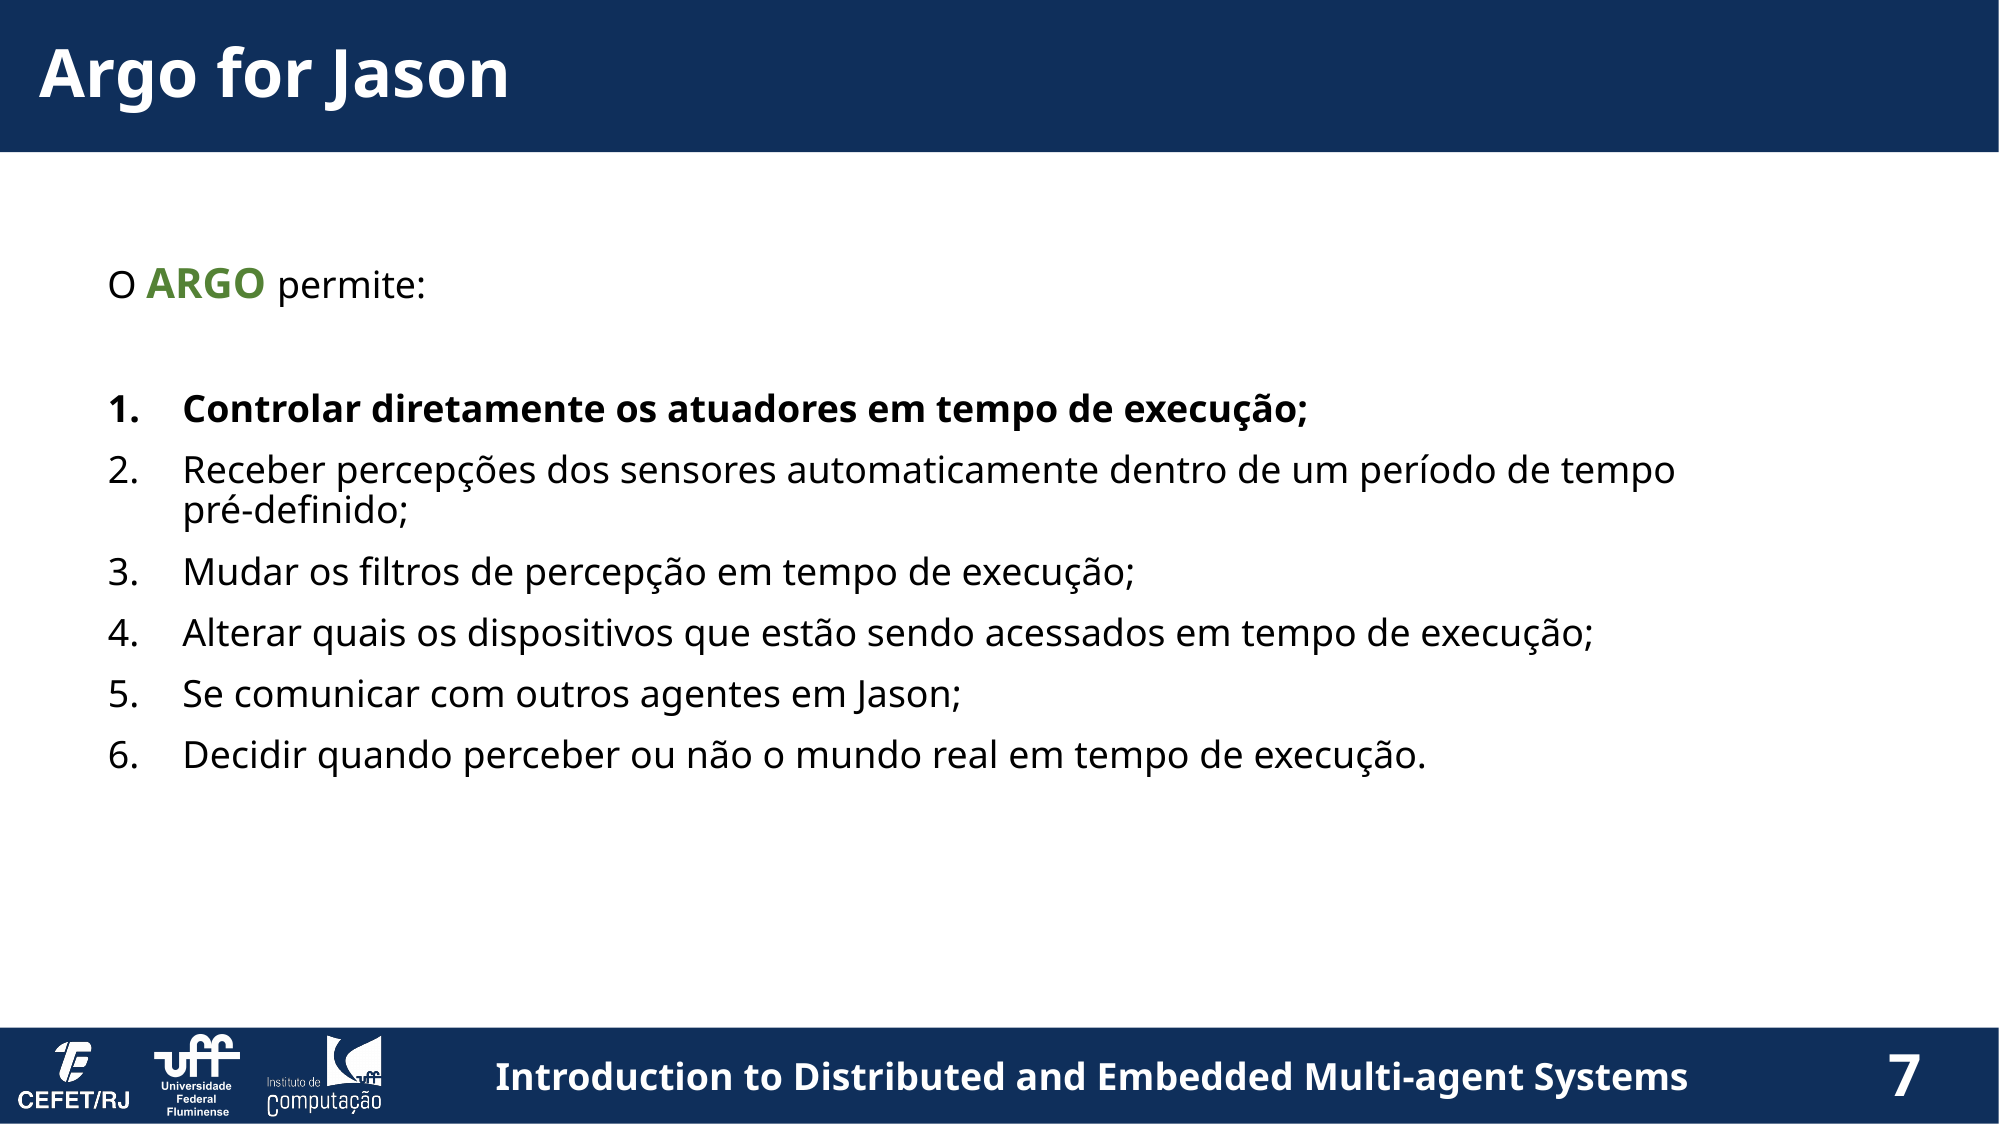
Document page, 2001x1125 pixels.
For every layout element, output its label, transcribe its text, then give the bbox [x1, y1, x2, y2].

picture [153, 1033, 241, 1121]
picture [265, 1033, 383, 1117]
picture [18, 1021, 129, 1125]
text_box O ARGO permite: Controlar diretamente os atuadores em tempo de execução; Receber percepções dos sensores automaticamente dentro de um período de tempo pré-definido; Mudar os filtros de percepção em tempo de execução; Alterar quais os dispositivos que estão sendo acessados em tempo de execução; Se comunicar com outros agentes em Jason; Decidir quando perceber ou não o mundo real em tempo de execução. [92, 255, 1739, 1029]
text_box Argo for Jason [25, 23, 1999, 119]
